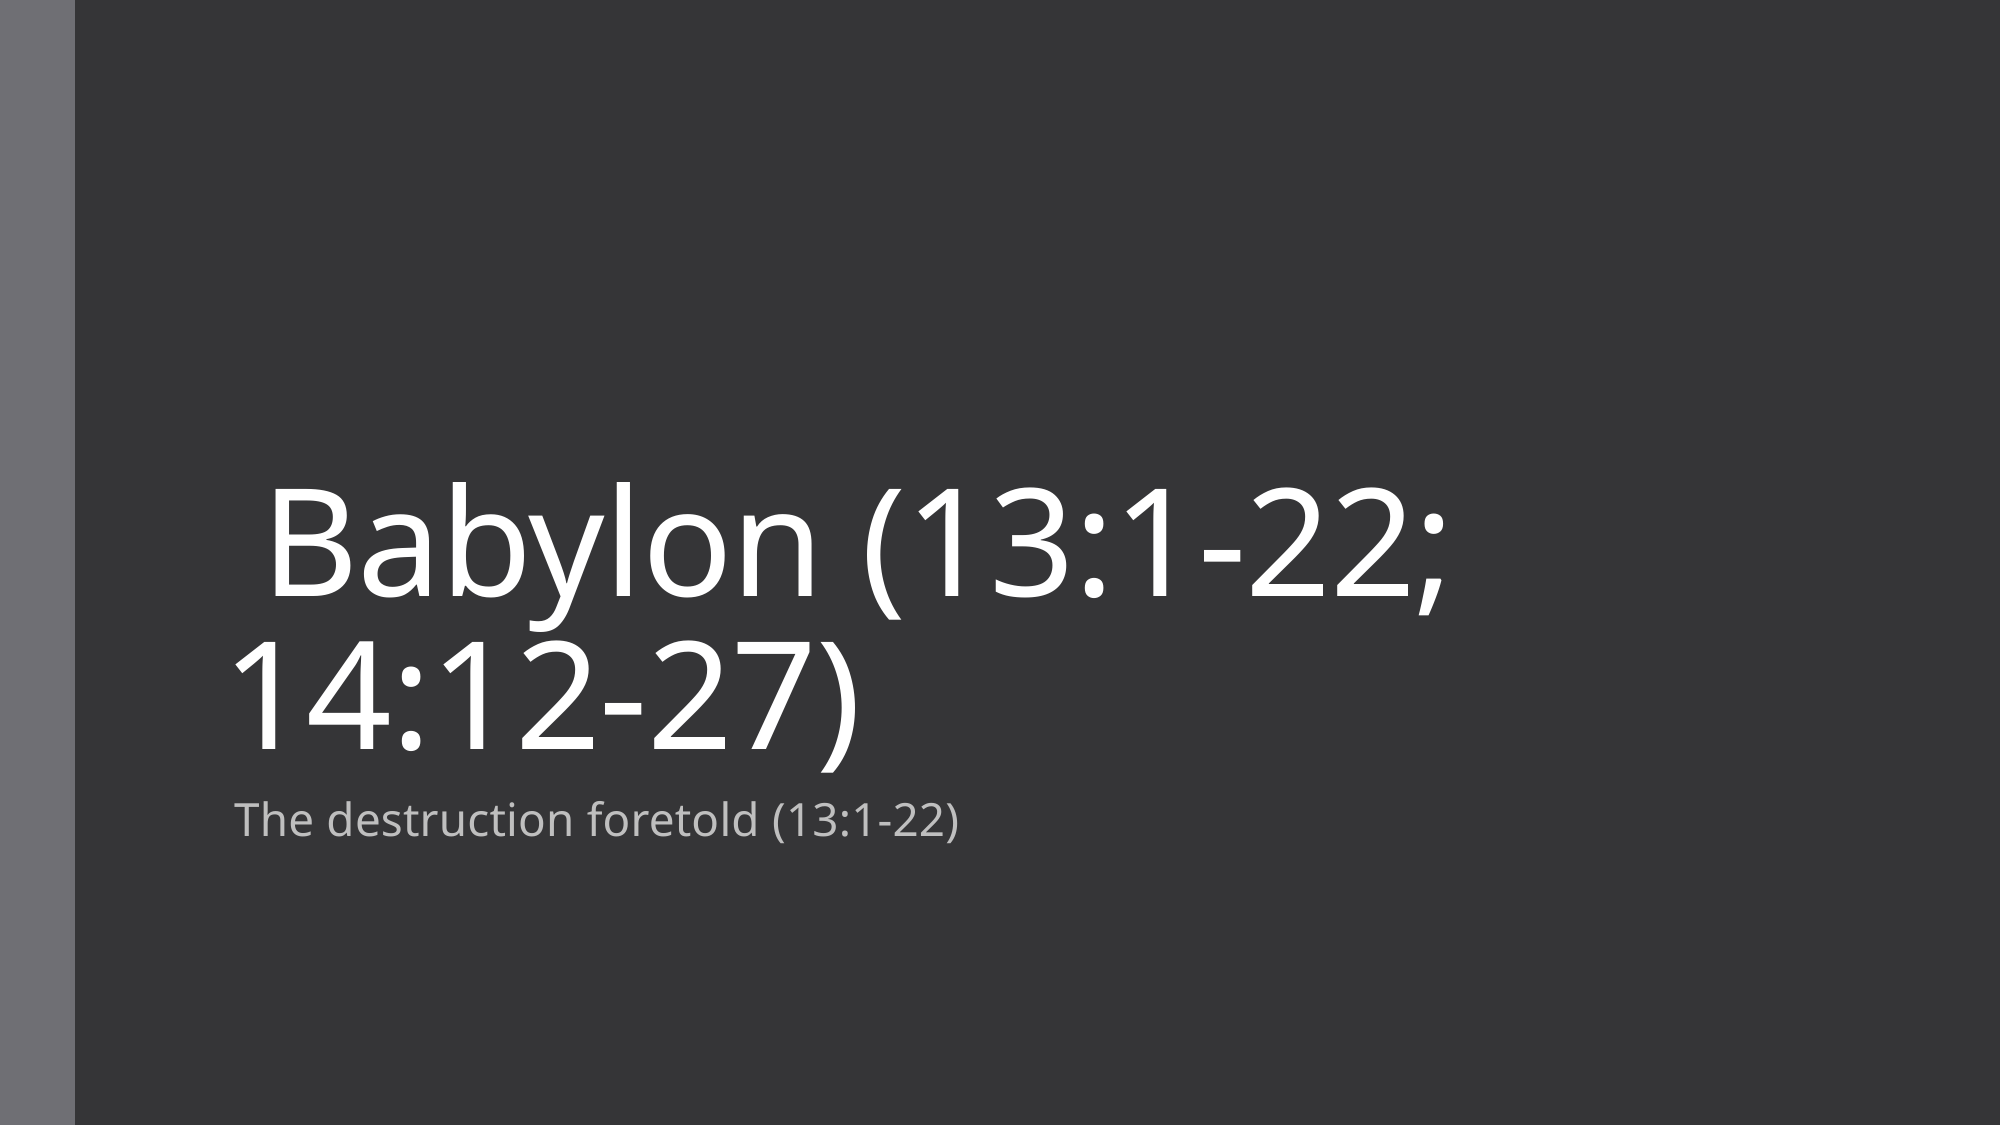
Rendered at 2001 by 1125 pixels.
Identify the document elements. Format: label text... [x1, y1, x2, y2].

title Babylon (13:1-22; 14:12-27) [206, 124, 1752, 787]
subtitle The destruction foretold (13:1-22) [206, 787, 1752, 1066]
